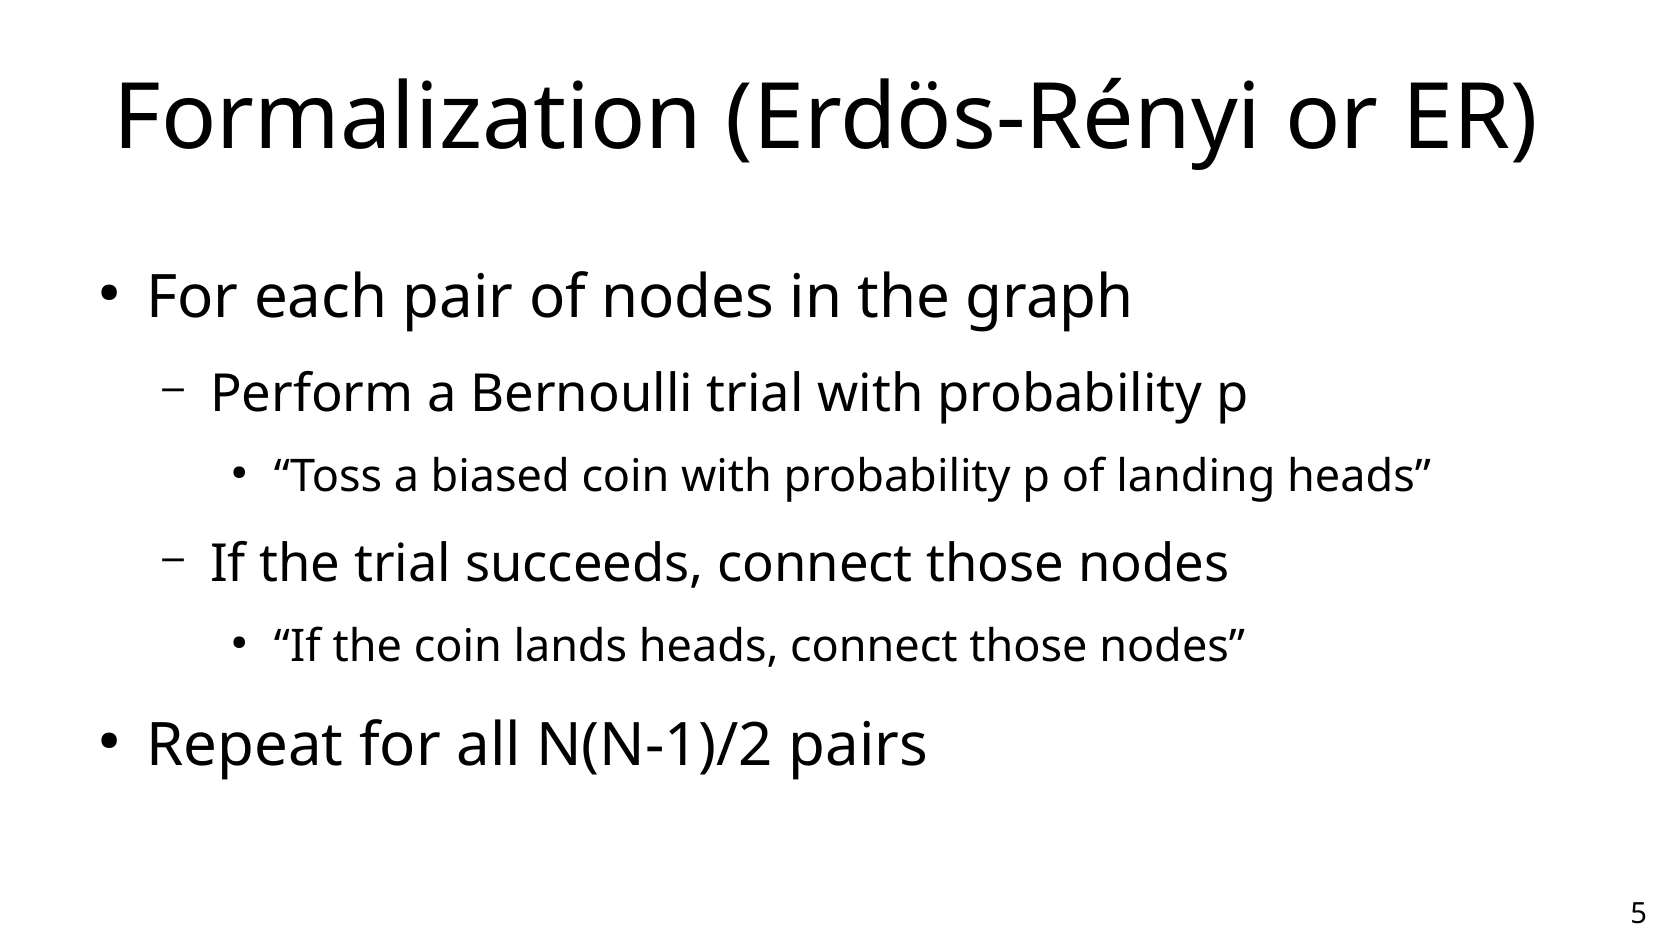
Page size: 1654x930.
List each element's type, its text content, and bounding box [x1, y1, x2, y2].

list For each pair of nodes in the graph Perform a Bernoulli trial with probability p “Toss a biased coin with probability p of landing heads” If the trial succeeds, connect those nodes “If the coin lands heads, connect those nodes” Repeat for all N(N-1)/2 pairs [82, 252, 1571, 793]
title Formalization (Erdös-Rényi or ER) [82, 1, 1571, 225]
